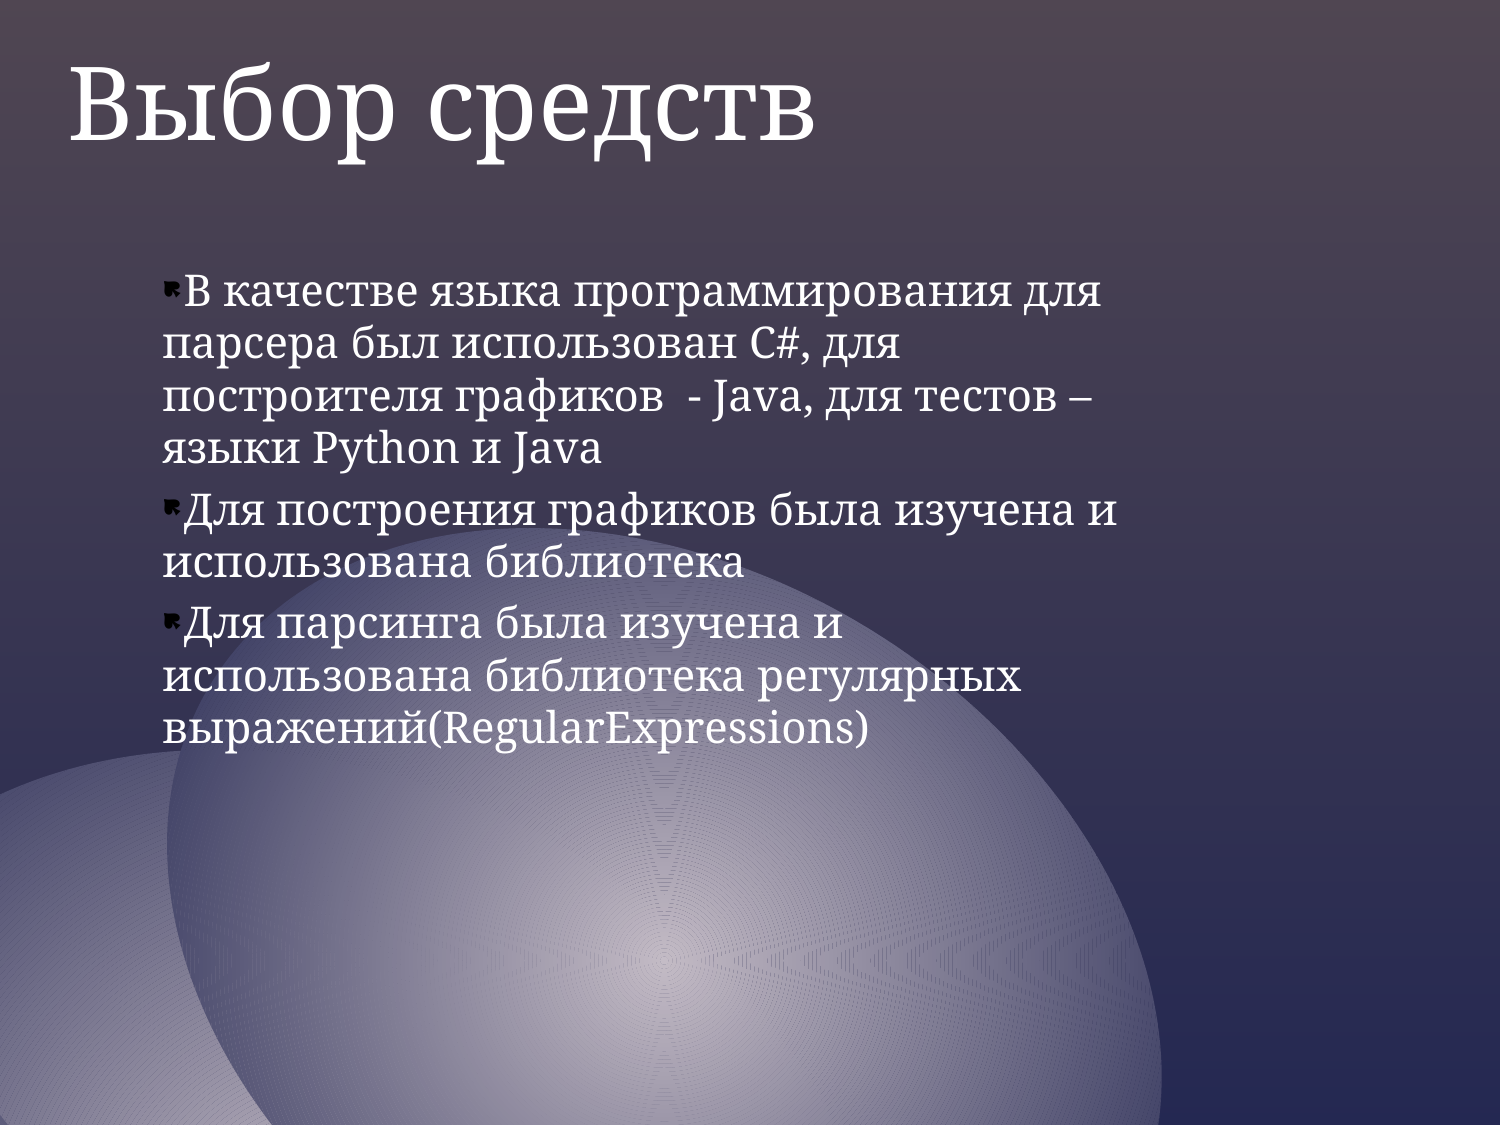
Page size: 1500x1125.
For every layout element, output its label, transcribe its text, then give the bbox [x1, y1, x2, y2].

title Выбор средств [53, 30, 1291, 181]
list В качестве языка программирования для парсера был использован C#, для построителя графиков - Java, для тестов – языки Python и Java Для построения графиков была изучена и использована библиотека Для парсинга была изучена и использована библиотека регулярных выражений(RegularExpressions) [147, 255, 1148, 856]
